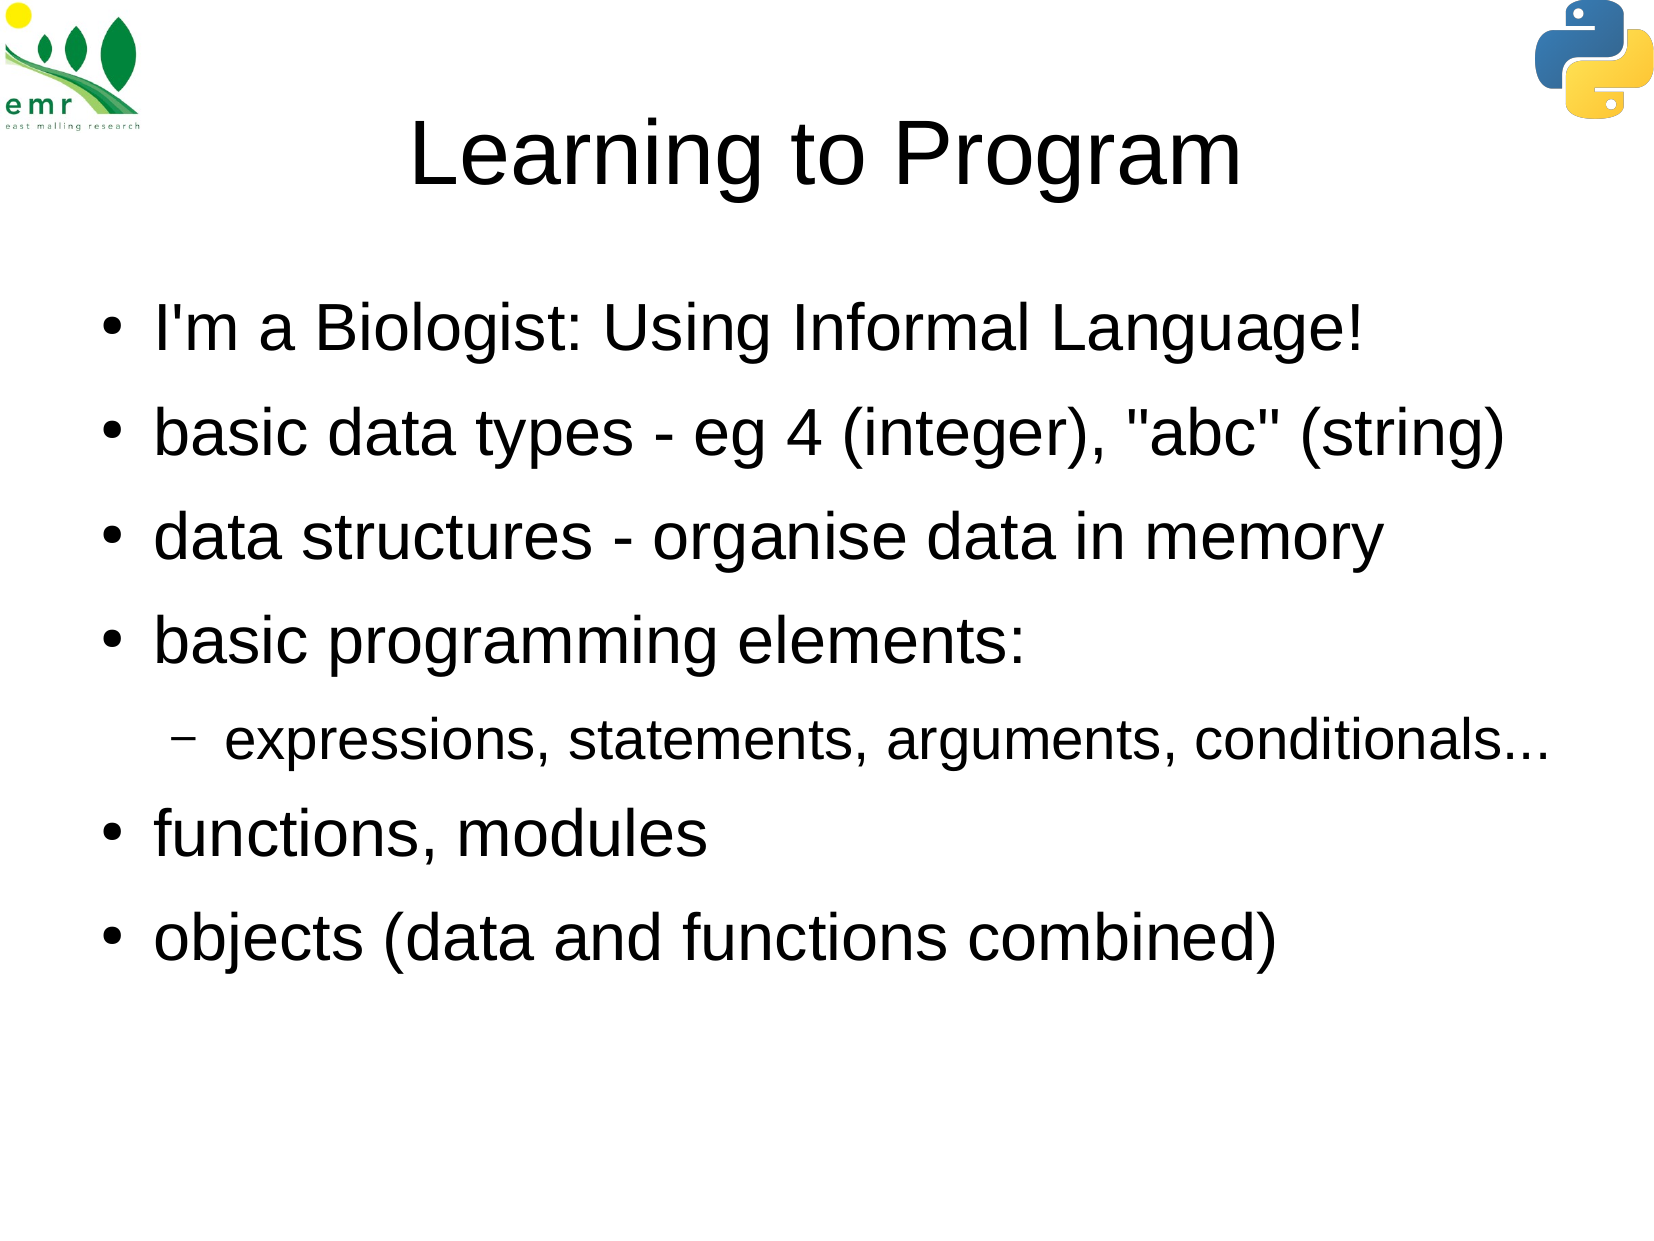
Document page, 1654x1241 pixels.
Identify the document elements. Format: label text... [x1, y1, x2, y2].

picture [0, 0, 142, 133]
picture [1535, 0, 1654, 119]
title Learning to Program [82, 49, 1571, 257]
list I'm a Biologist: Using Informal Language! basic data types - eg 4 (integer), "abc" (string) data structures - organise data in memory basic programming elements: expressions, statements, arguments, conditionals... functions, modules objects (data and functions combined) [82, 290, 1571, 1010]
